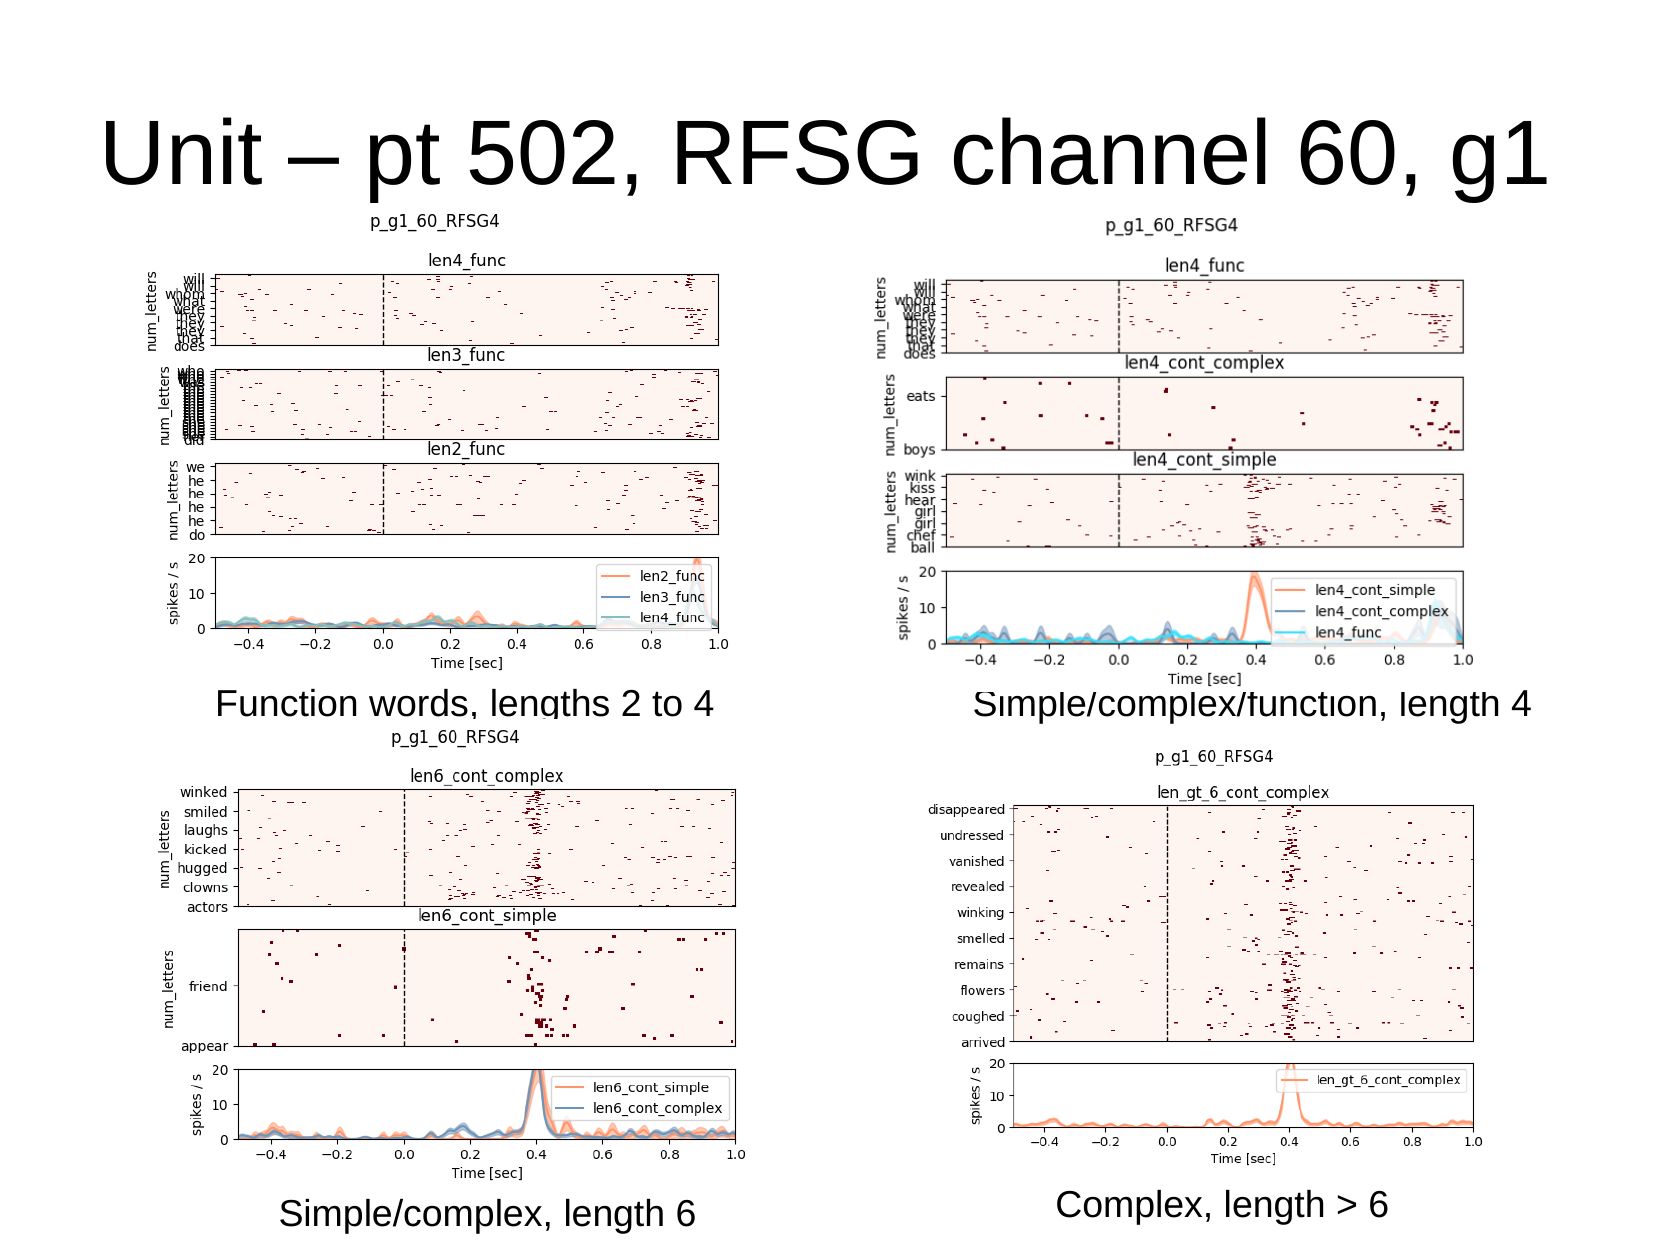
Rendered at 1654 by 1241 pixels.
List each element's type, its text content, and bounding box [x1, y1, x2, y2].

text_box Simple/complex/function, length 4 [915, 675, 1591, 774]
text_box Simple/complex, length 6 [165, 1185, 811, 1241]
picture [927, 740, 1501, 1171]
text_box Complex, length > 6 [900, 1176, 1546, 1241]
picture [849, 207, 1495, 692]
text_box Function words, lengths 2 to 4 [195, 676, 736, 719]
title Unit – pt 502, RFSG channel 60, g1 [82, 49, 1571, 257]
picture [120, 203, 749, 676]
picture [144, 719, 766, 1186]
